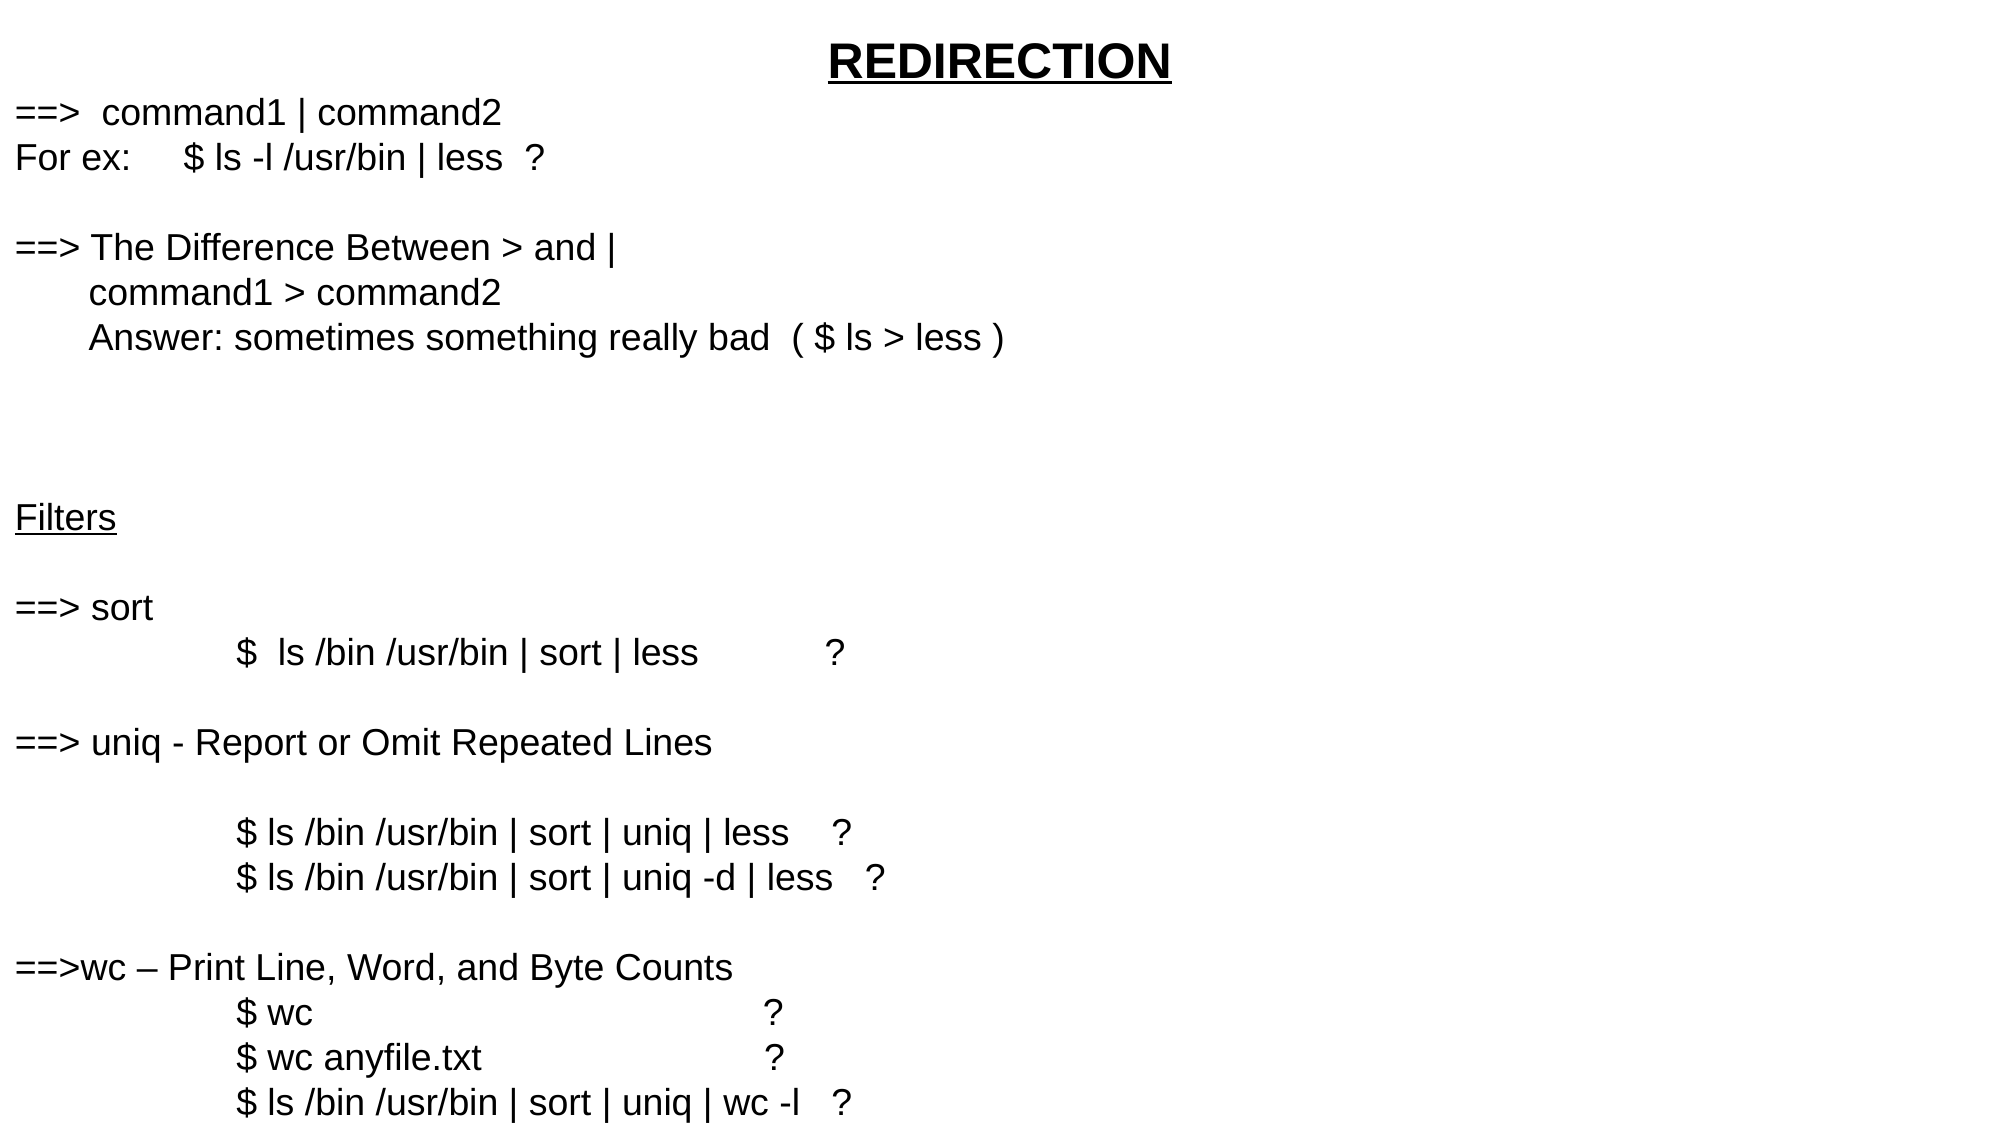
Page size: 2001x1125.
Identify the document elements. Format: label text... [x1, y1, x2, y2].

text_box REDIRECTION ==> command1 | command2 For ex: $ ls -l /usr/bin | less ? ==> The Difference Between > and | command1 > command2 Answer: sometimes something really bad ( $ ls > less ) Filters ==> sort $ ls /bin /usr/bin | sort | less ? ==> uniq - Report or Omit Repeated Lines $ ls /bin /usr/bin | sort | uniq | less ? $ ls /bin /usr/bin | sort | uniq -d | less ? ==>wc – Print Line, Word, and Byte Counts $ wc ? $ wc anyfile.txt ? $ ls /bin /usr/bin | sort | uniq | wc -l ? [0, 20, 2000, 1125]
